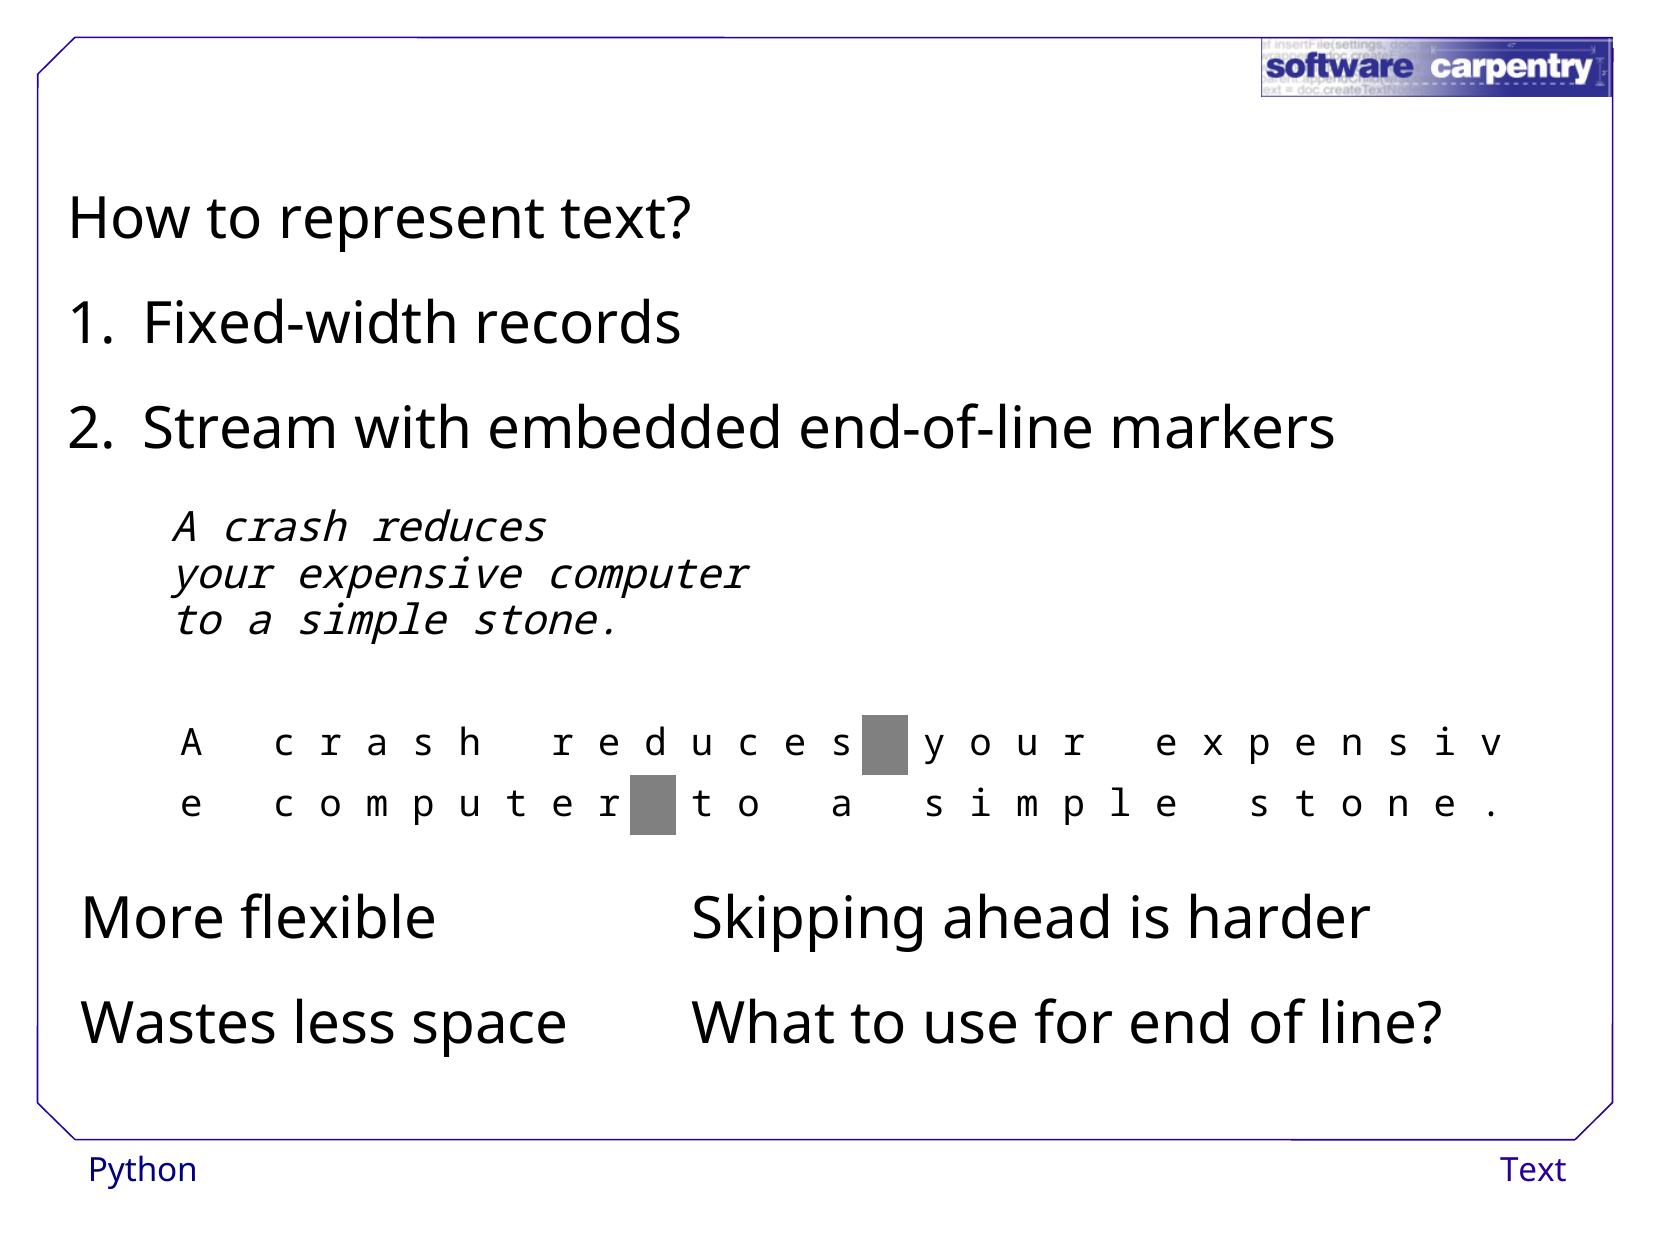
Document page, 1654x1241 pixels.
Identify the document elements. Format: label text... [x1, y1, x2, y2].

table_cell t [676, 775, 723, 835]
table_header [490, 715, 537, 775]
table_cell t [490, 775, 537, 835]
table_cell c [258, 775, 305, 835]
table_cell i [955, 775, 1001, 835]
table_cell s [1233, 775, 1280, 835]
table_header e [583, 715, 630, 775]
table_header p [1233, 715, 1280, 775]
table_cell n [1372, 775, 1419, 835]
table_cell e [1419, 775, 1465, 835]
table_cell u [444, 775, 490, 835]
table_cell [212, 775, 258, 835]
table_header v [1465, 715, 1511, 775]
table_cell m [1001, 775, 1048, 835]
text_box More flexible Wastes less space [65, 837, 734, 1064]
text_box Skipping ahead is harder What to use for end of line? [676, 837, 1608, 1063]
table_header s [816, 715, 862, 775]
table_cell p [397, 775, 444, 835]
table_header d [630, 715, 676, 775]
table_header [212, 715, 258, 775]
table_header s [397, 715, 444, 775]
table_header o [955, 715, 1001, 775]
table_header [862, 715, 908, 775]
table_cell a [816, 775, 862, 835]
table_cell p [1048, 775, 1094, 835]
table_header [1094, 715, 1140, 775]
table_header h [444, 715, 490, 775]
table_cell o [305, 775, 351, 835]
table_cell e [537, 775, 583, 835]
table_cell [1187, 775, 1233, 835]
table_header e [1140, 715, 1187, 775]
table_cell s [908, 775, 955, 835]
table_cell e [1140, 775, 1187, 835]
table_header r [537, 715, 583, 775]
table_cell t [1280, 775, 1326, 835]
table_cell o [723, 775, 769, 835]
table_header s [1372, 715, 1419, 775]
table_header a [351, 715, 397, 775]
table_cell o [1326, 775, 1372, 835]
table_cell . [1465, 775, 1511, 835]
table_header i [1419, 715, 1465, 775]
table_header y [908, 715, 955, 775]
text_box How to represent text? Fixed-width records 2. Stream with embedded end-of-line markers [52, 138, 1502, 469]
table_cell e [165, 775, 212, 835]
table_cell [769, 775, 816, 835]
table_header e [769, 715, 816, 775]
table_cell l [1094, 775, 1140, 835]
table_header r [1048, 715, 1094, 775]
table_header A [165, 715, 212, 775]
table_header e [1280, 715, 1326, 775]
table_header x [1187, 715, 1233, 775]
table_cell r [583, 775, 630, 835]
table_cell [630, 775, 676, 835]
table_cell [862, 775, 908, 835]
text_box A crash reduces your expensive computer to a simple stone. [155, 497, 676, 658]
table_header r [305, 715, 351, 775]
picture [1261, 39, 1613, 97]
table_header u [1001, 715, 1048, 775]
table_header n [1326, 715, 1372, 775]
table_header u [676, 715, 723, 775]
table_header c [258, 715, 305, 775]
table_cell m [351, 775, 397, 835]
table_header c [723, 715, 769, 775]
